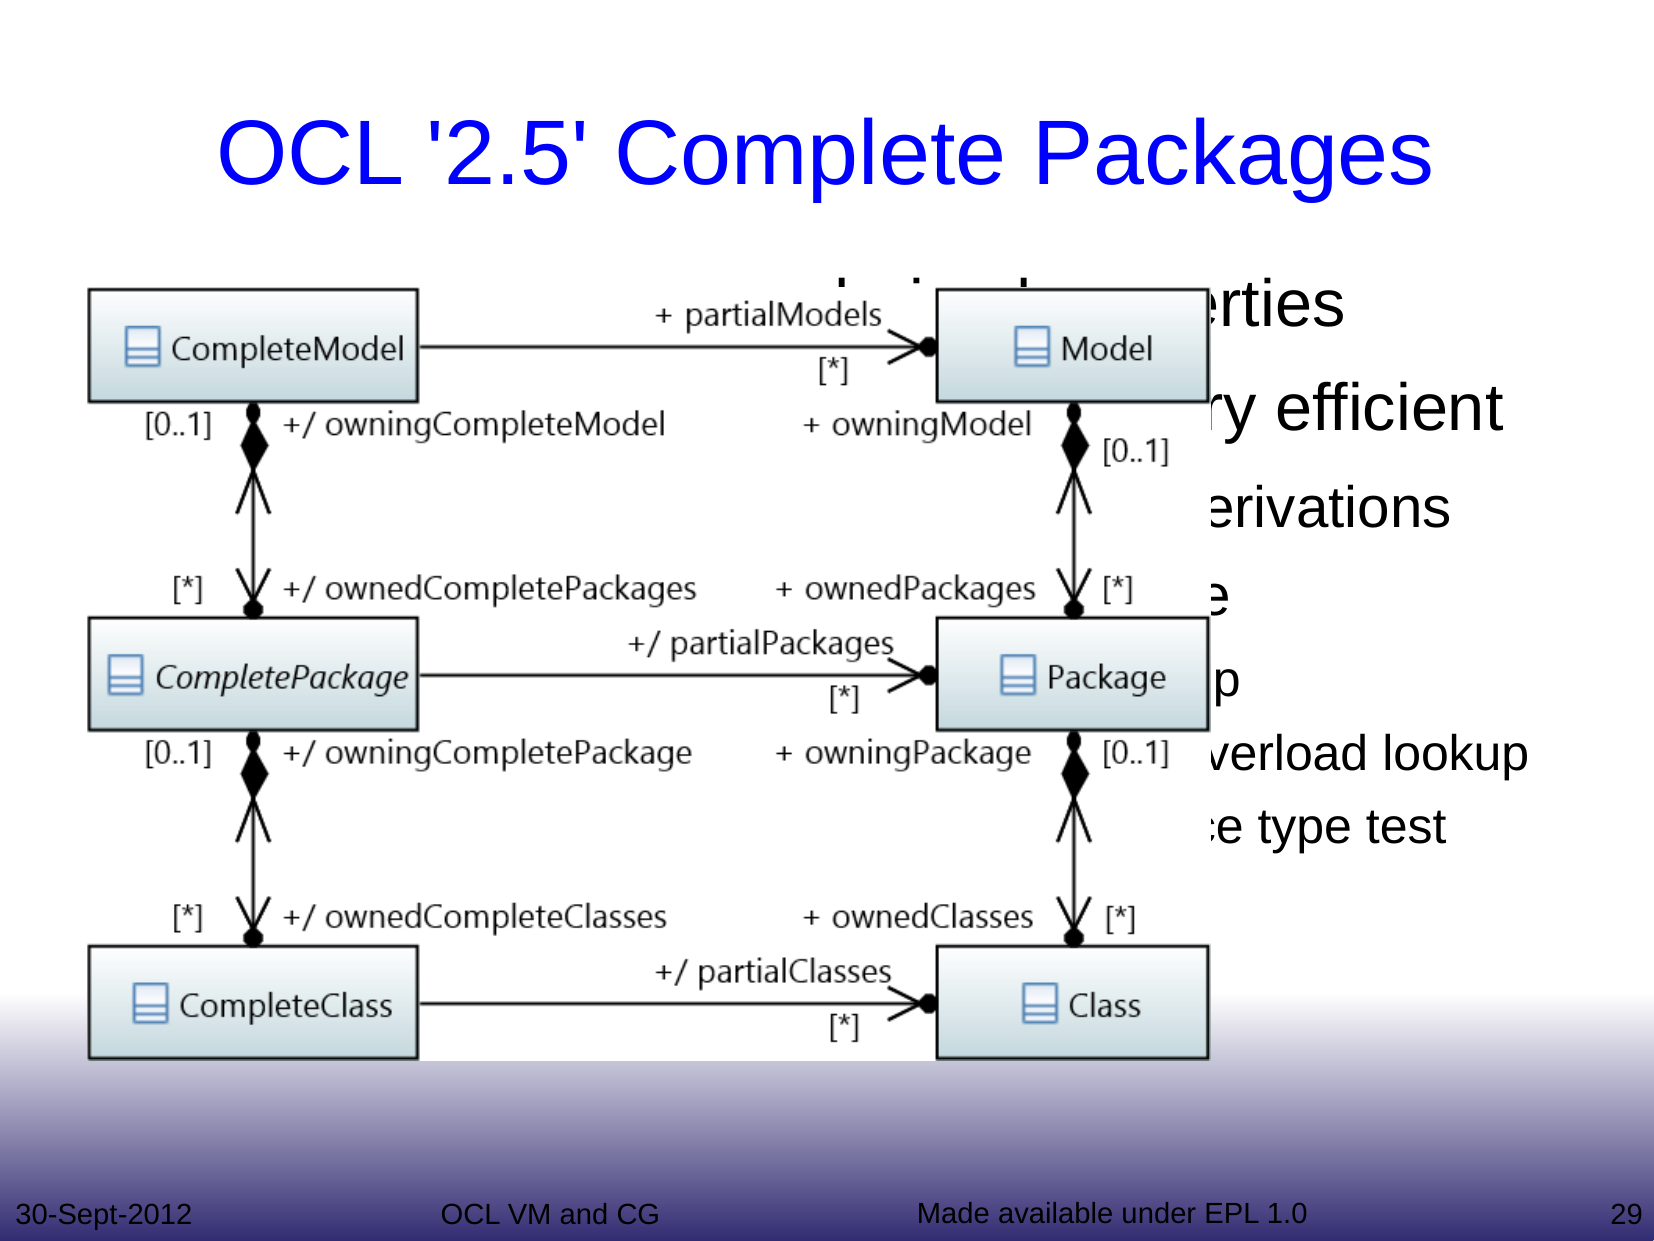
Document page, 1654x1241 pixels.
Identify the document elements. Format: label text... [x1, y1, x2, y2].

picture [87, 287, 1211, 1061]
title OCL '2.5' Complete Packages [82, 49, 1571, 257]
list derived properties potentially very efficient caches for derivations constant time name lookup operation overload lookup conformance type test [742, 265, 1610, 1024]
